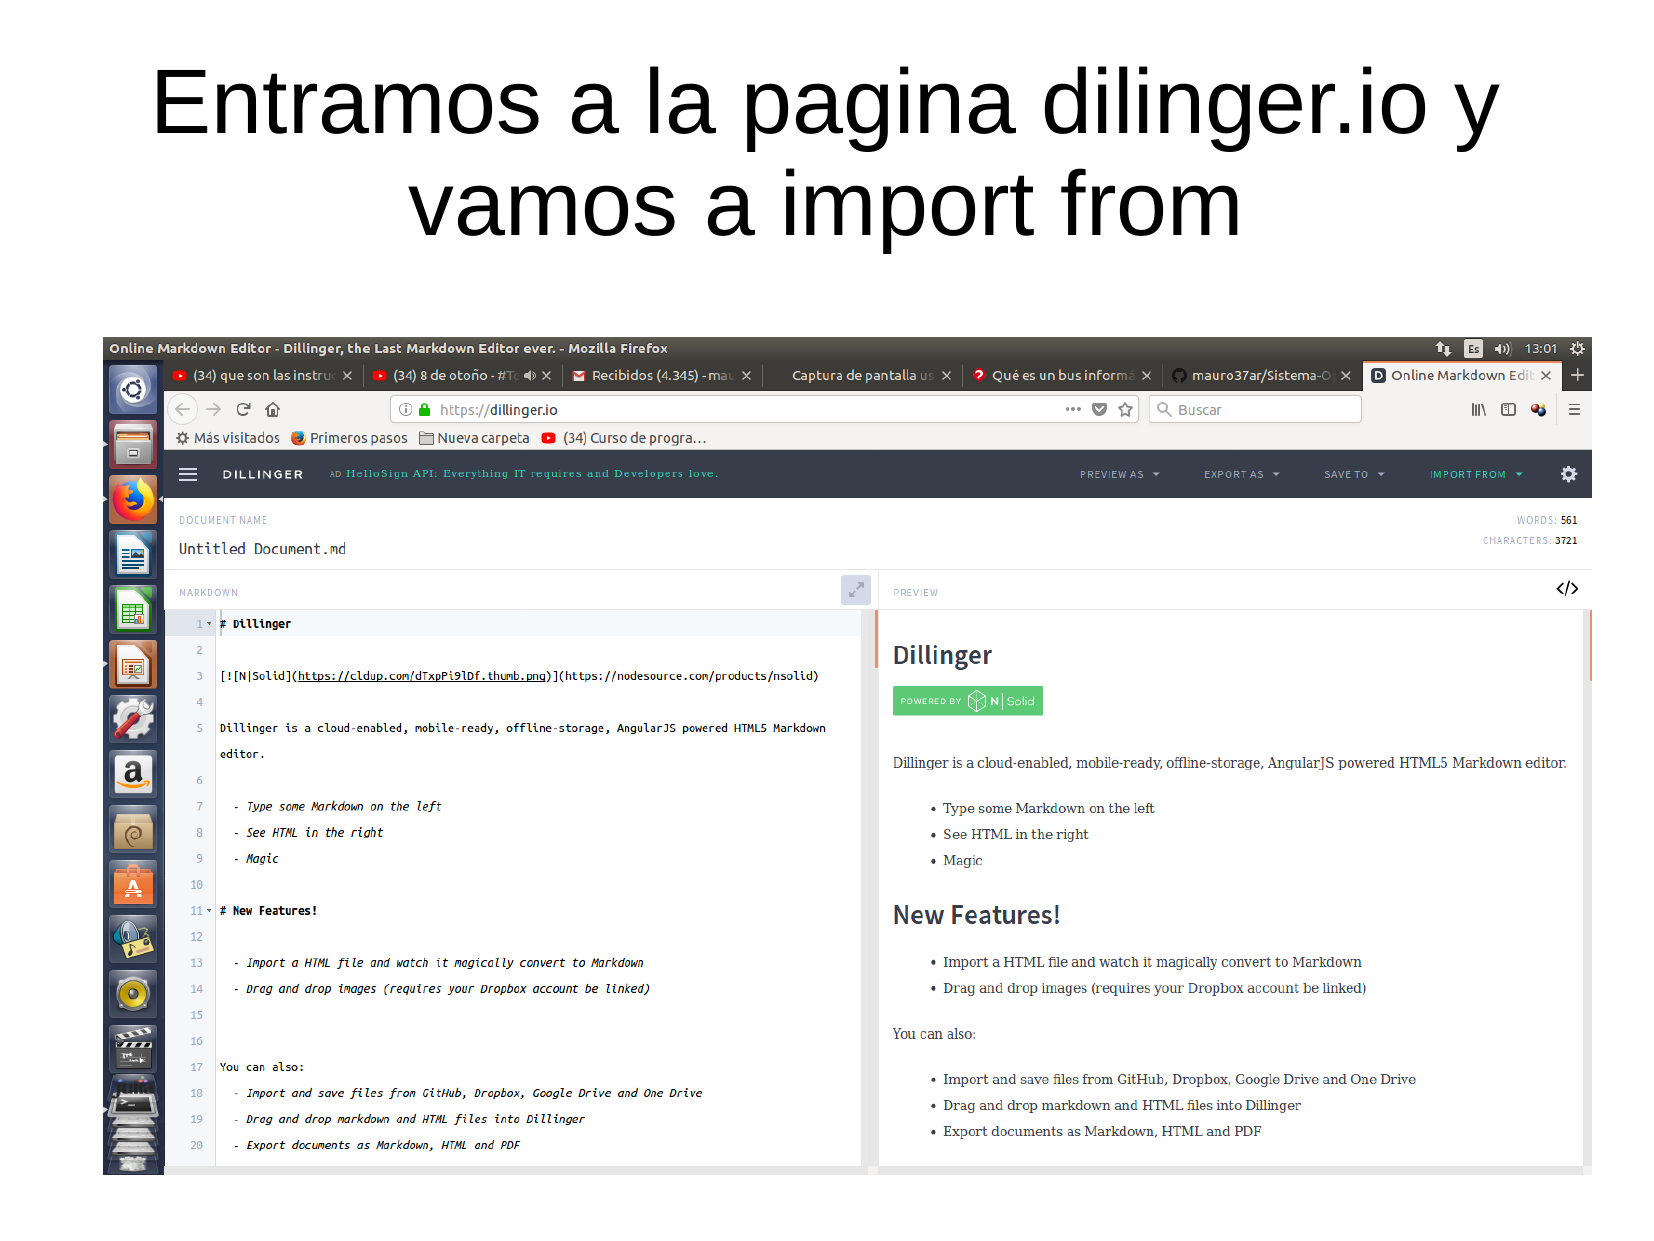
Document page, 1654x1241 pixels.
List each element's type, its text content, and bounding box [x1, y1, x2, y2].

title Entramos a la pagina dilinger.io y vamos a import from [82, 49, 1571, 257]
picture [103, 337, 1592, 1175]
